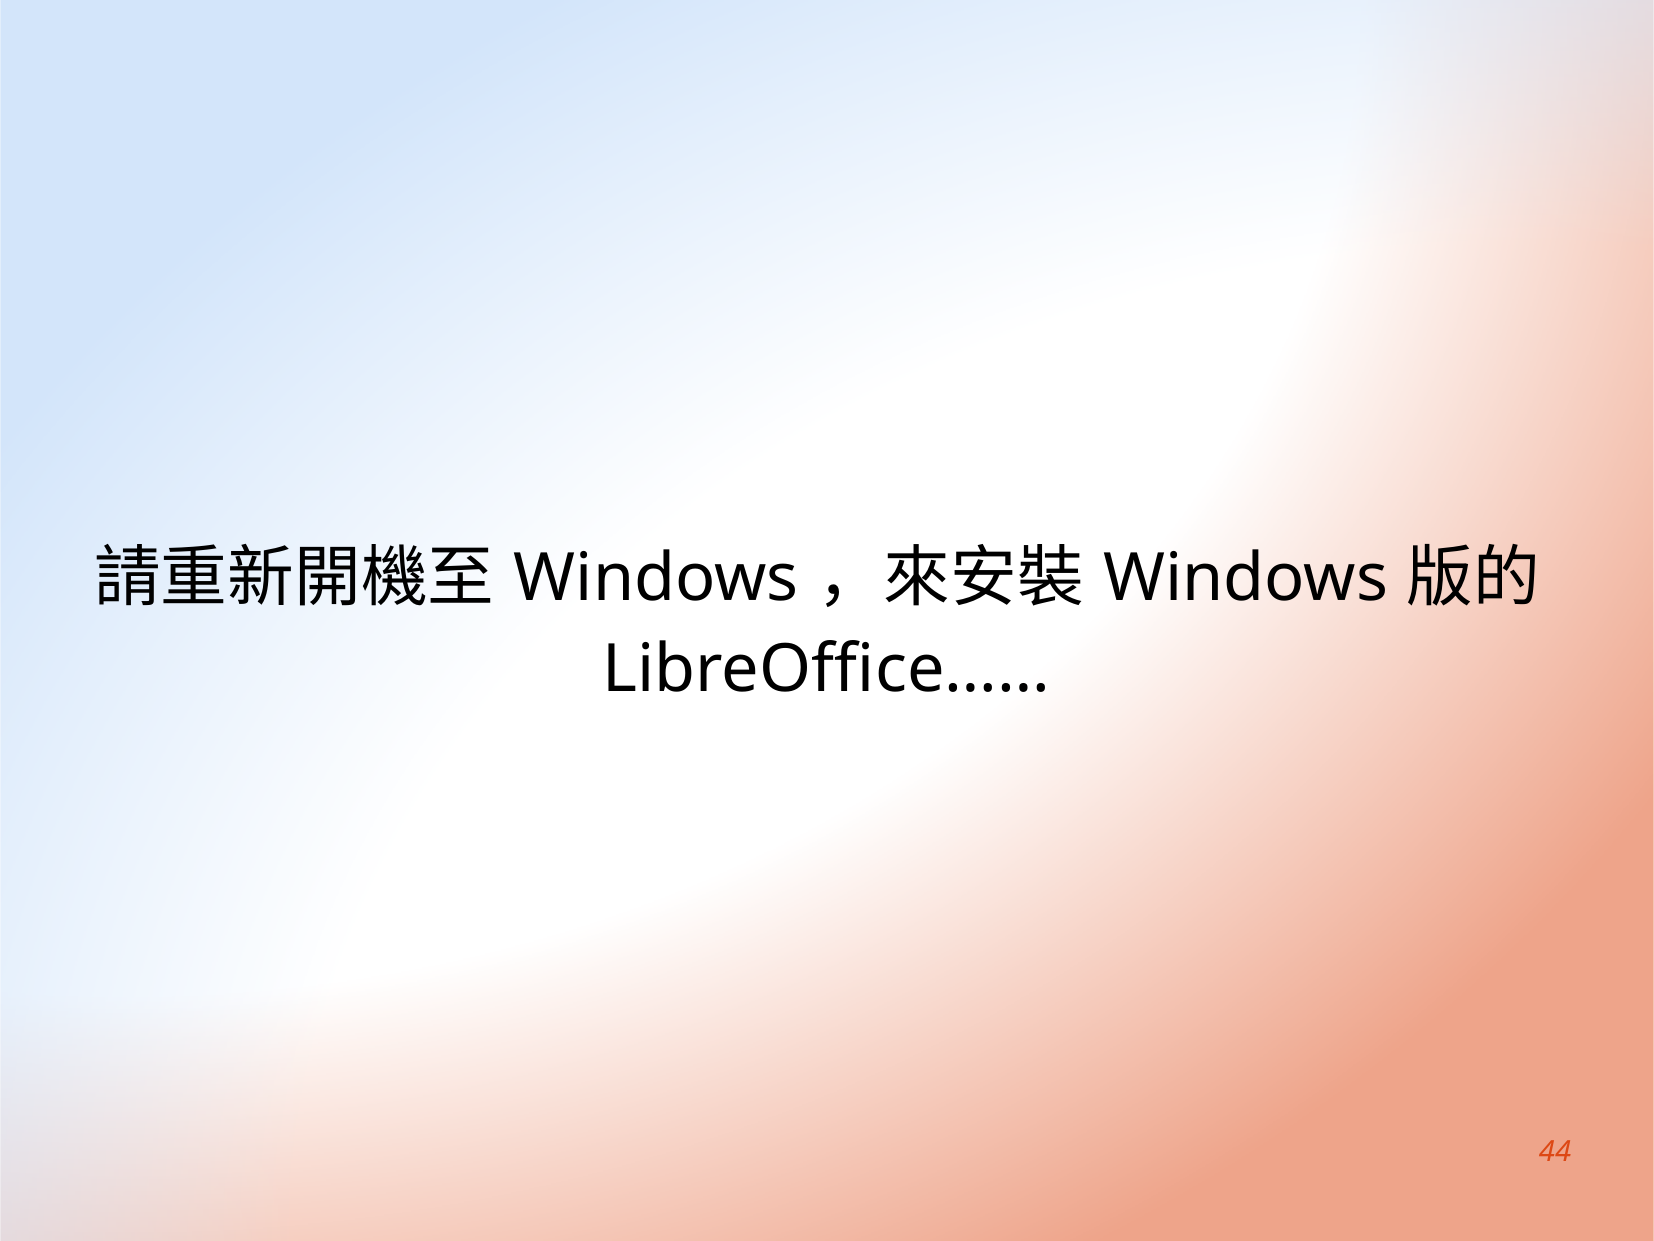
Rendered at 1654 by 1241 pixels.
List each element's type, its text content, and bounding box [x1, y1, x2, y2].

picture [0, 0, 1654, 1241]
subtitle 請重新開機至Windows，來安裝Windows版的LibreOffice…… [82, 49, 1571, 1186]
